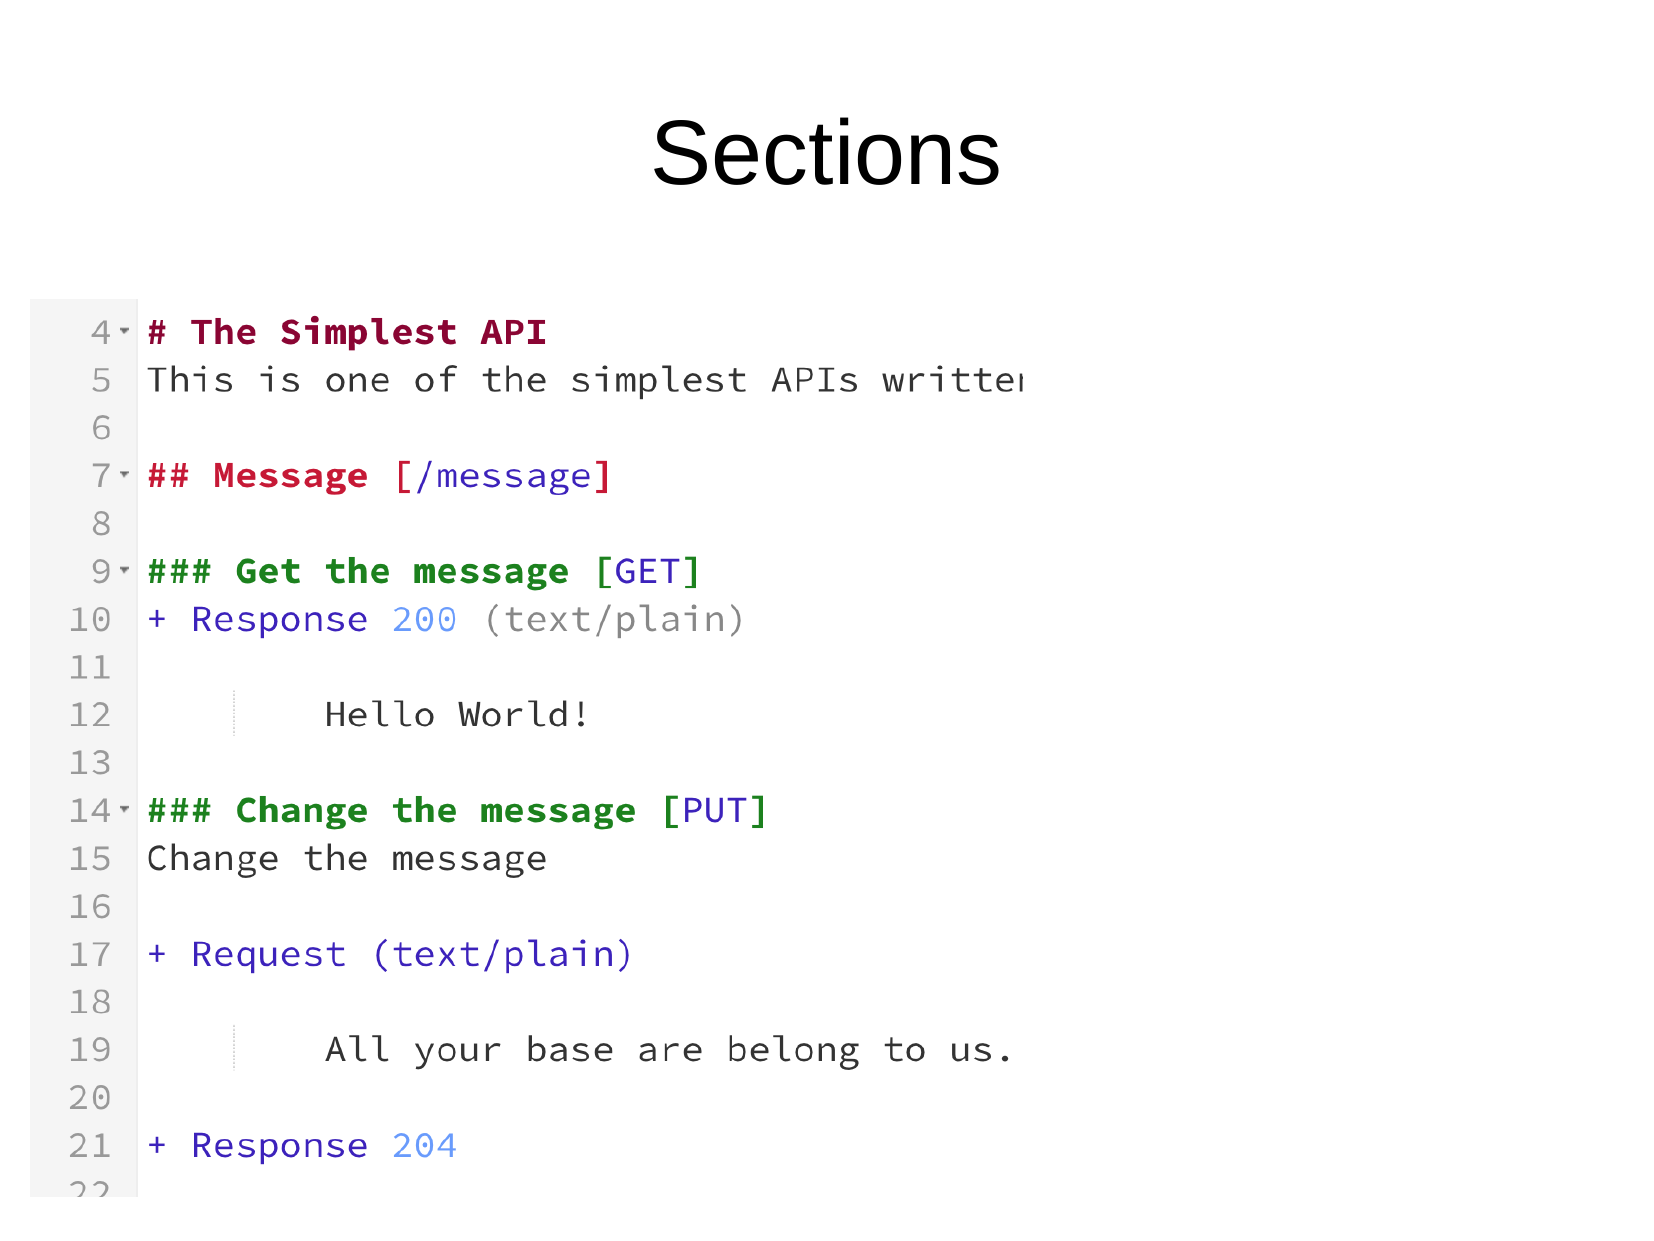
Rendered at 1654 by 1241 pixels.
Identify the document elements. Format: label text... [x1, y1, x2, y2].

title Sections [82, 49, 1571, 257]
picture [30, 299, 1023, 1197]
